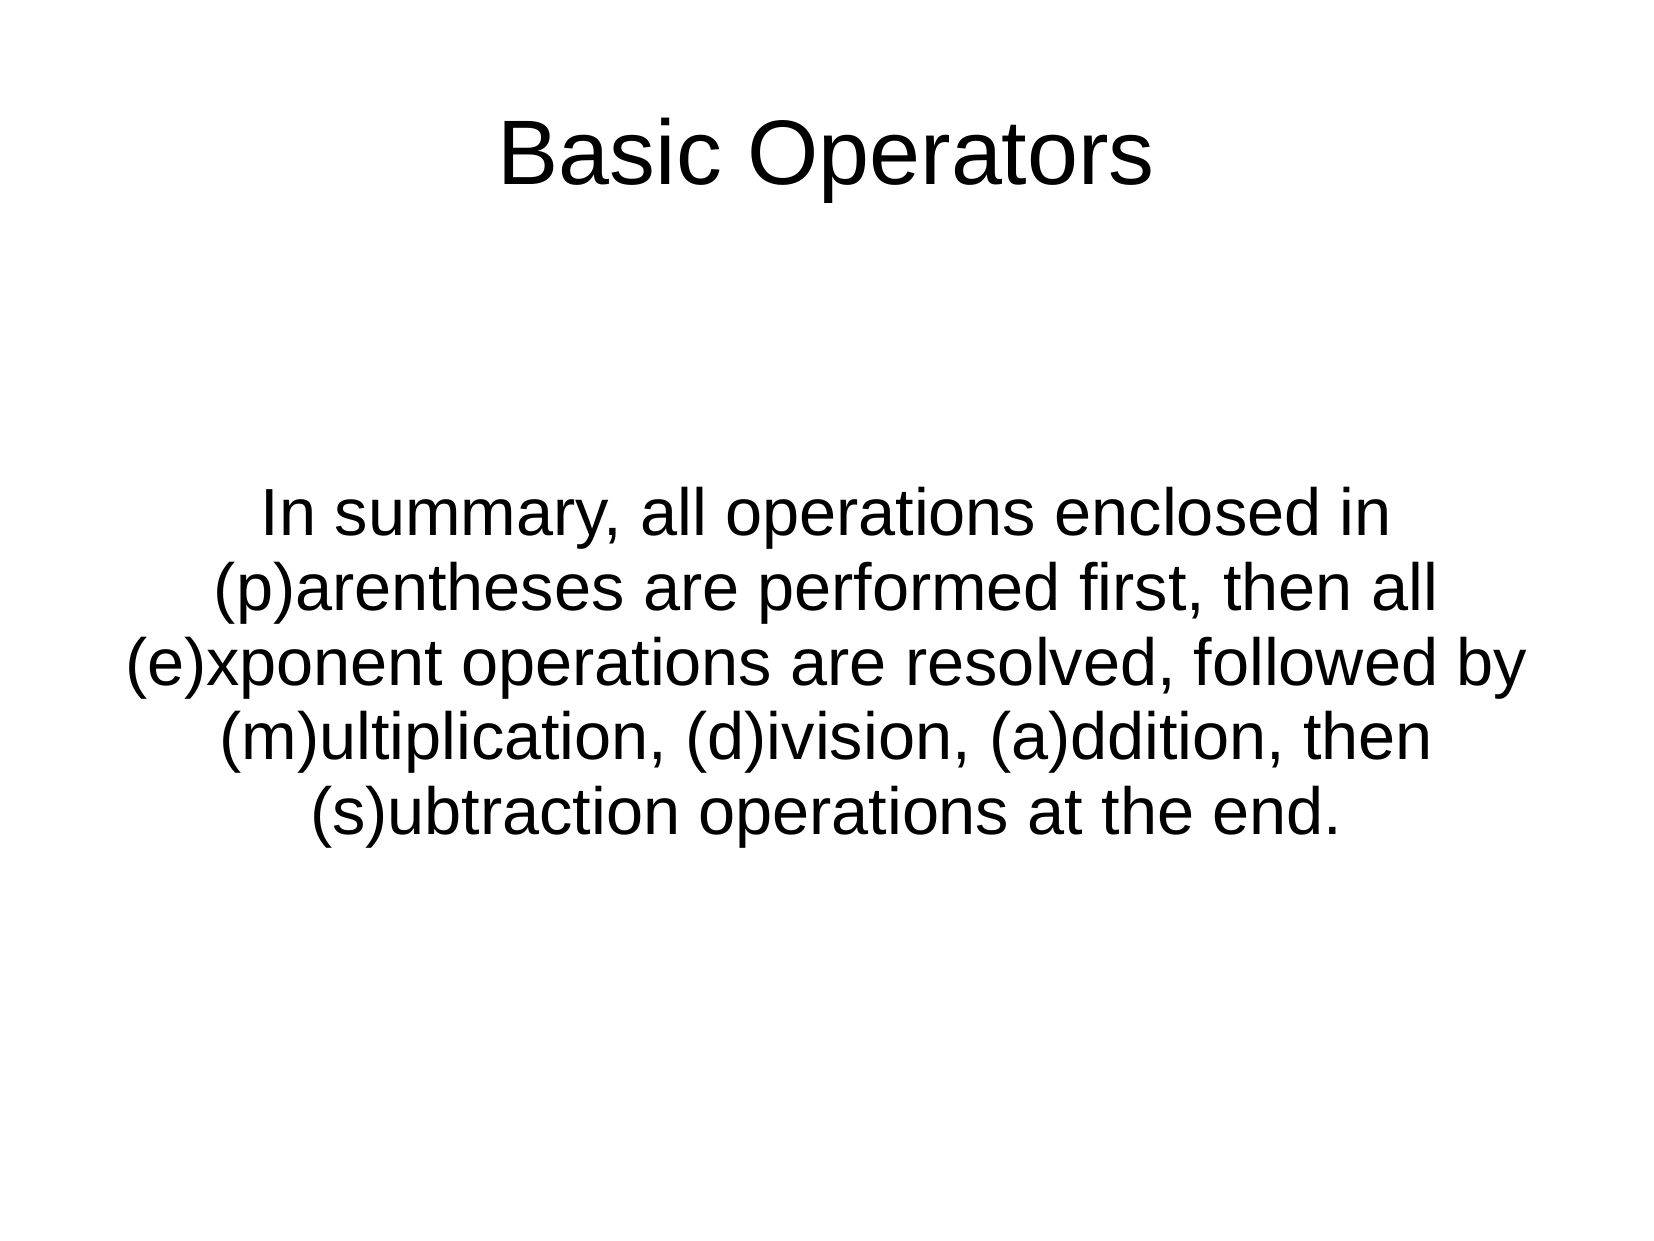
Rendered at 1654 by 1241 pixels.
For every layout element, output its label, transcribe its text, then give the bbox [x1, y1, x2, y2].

subtitle In summary, all operations enclosed in (p)arentheses are performed first, then all (e)xponent operations are resolved, followed by (m)ultiplication, (d)ivision, (a)ddition, then (s)ubtraction operations at the end. [82, 290, 1571, 1109]
title Basic Operators [82, 49, 1571, 257]
